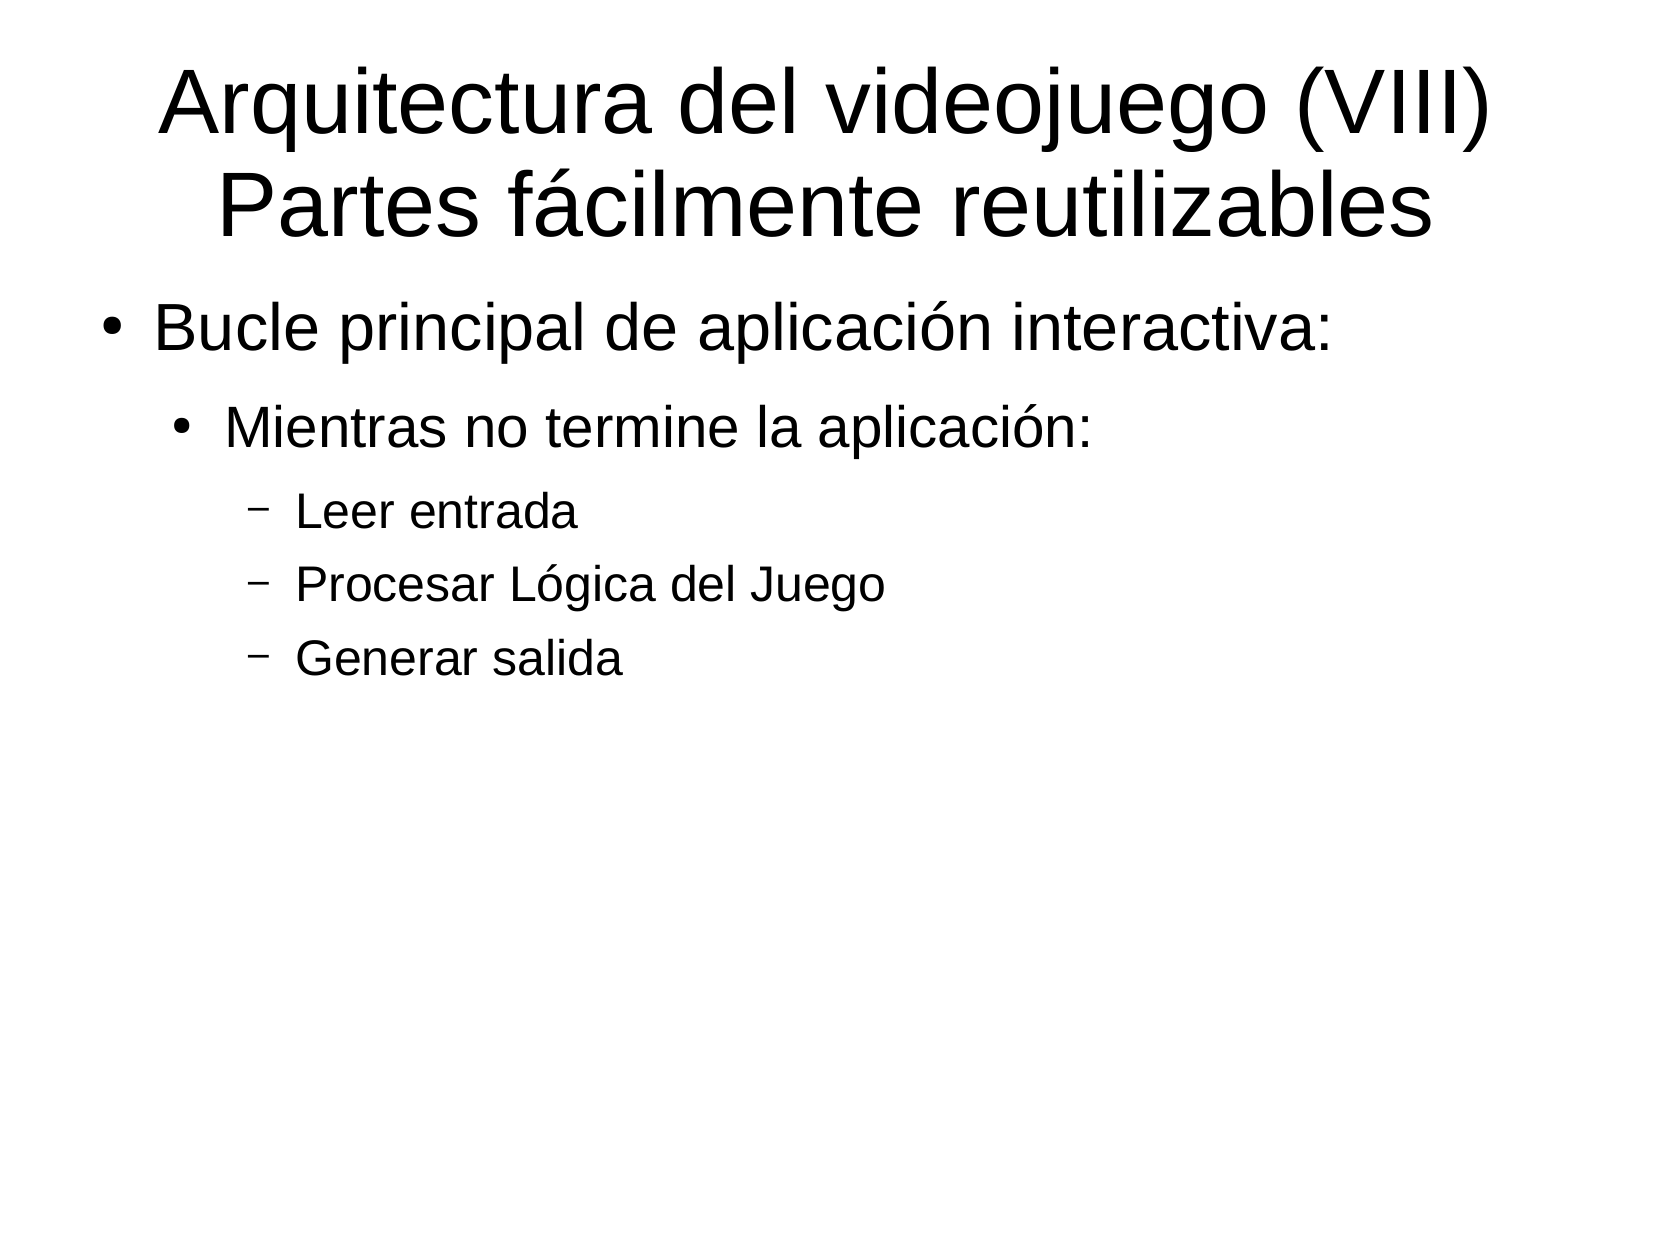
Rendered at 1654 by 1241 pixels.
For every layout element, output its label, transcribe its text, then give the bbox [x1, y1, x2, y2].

list Bucle principal de aplicación interactiva: Mientras no termine la aplicación: Leer entrada Procesar Lógica del Juego Generar salida [82, 290, 1571, 1094]
title Arquitectura del videojuego (VIII) Partes fácilmente reutilizables [82, 50, 1571, 256]
